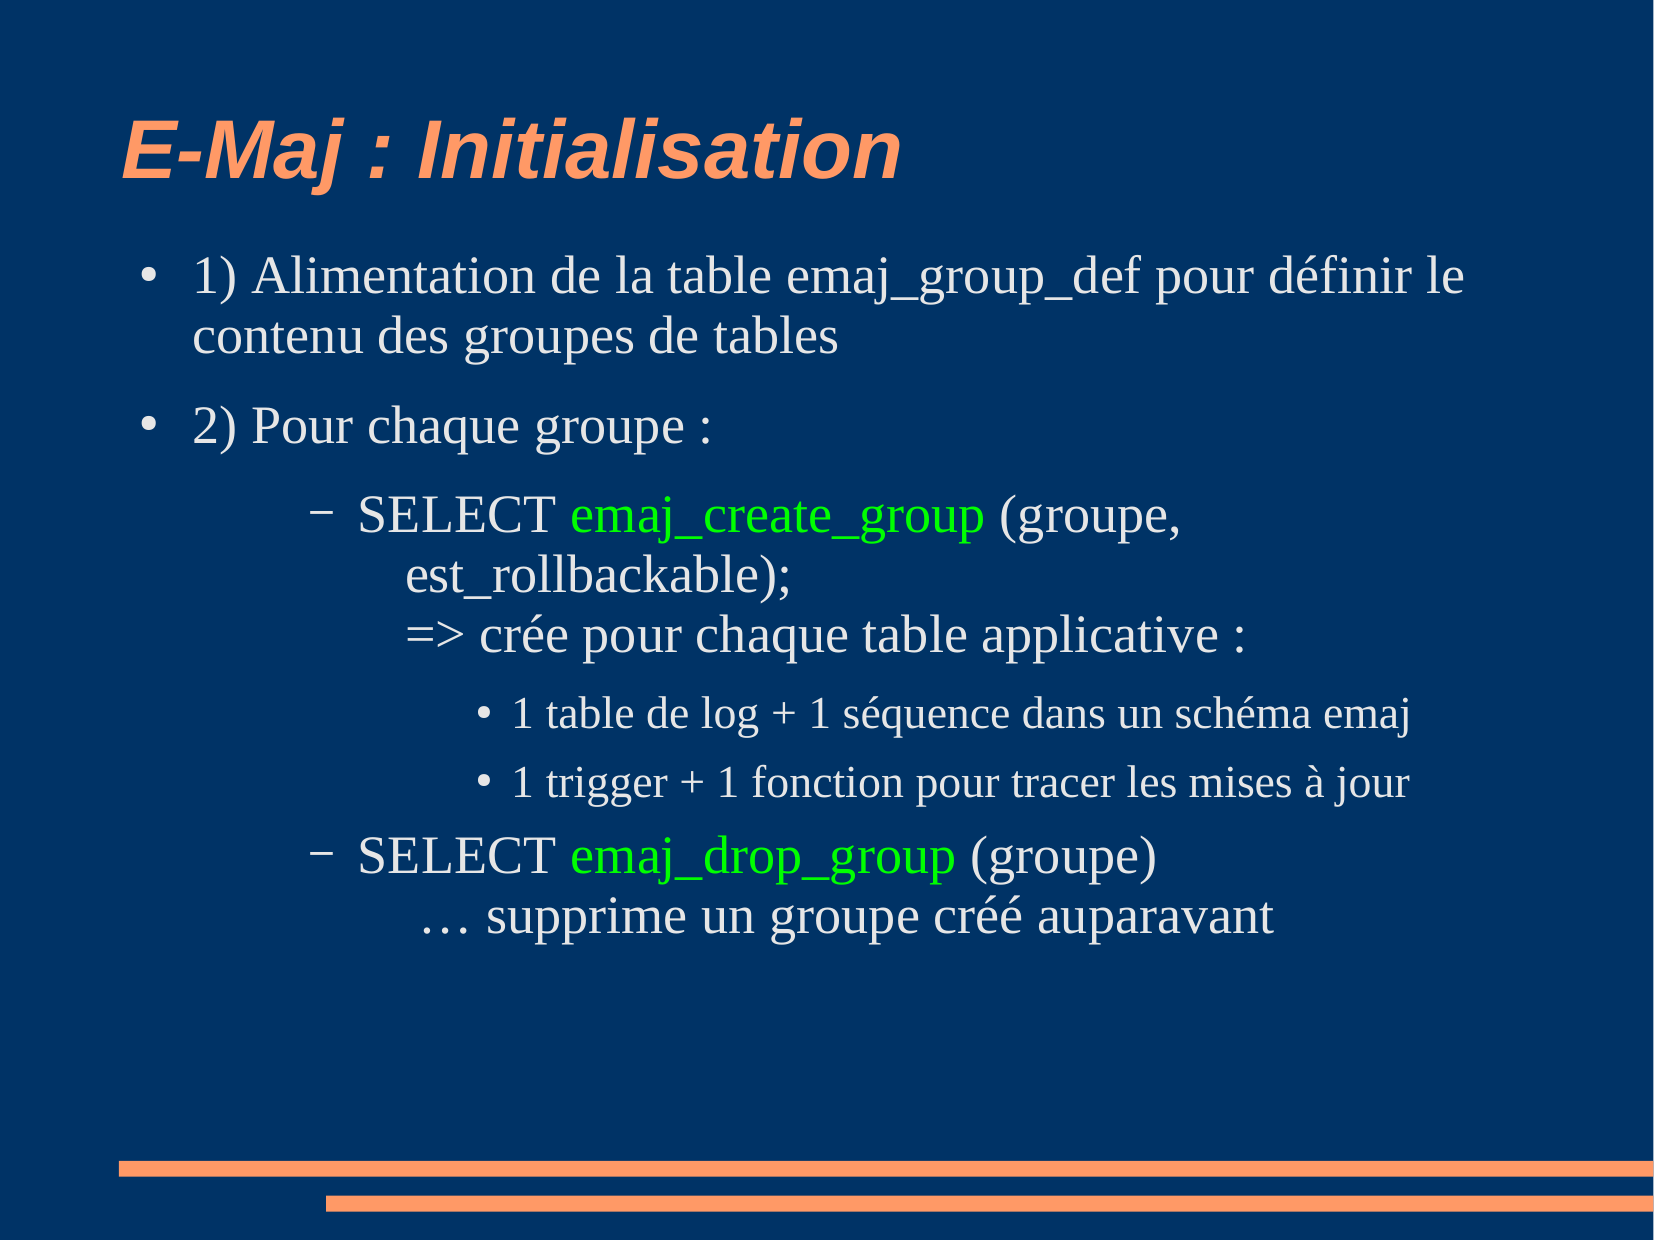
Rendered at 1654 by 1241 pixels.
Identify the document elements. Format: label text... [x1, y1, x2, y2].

title E-Maj : Initialisation [121, 53, 1534, 245]
list 1) Alimentation de la table emaj_group_def pour définir le contenu des groupes de tables 2) Pour chaque groupe : SELECT emaj_create_group (groupe, est_rollbackable); => crée pour chaque table applicative : 1 table de log + 1 séquence dans un schéma emaj 1 trigger + 1 fonction pour tracer les mises à jour SELECT emaj_drop_group (groupe) … supprime un groupe créé auparavant [121, 245, 1561, 1041]
